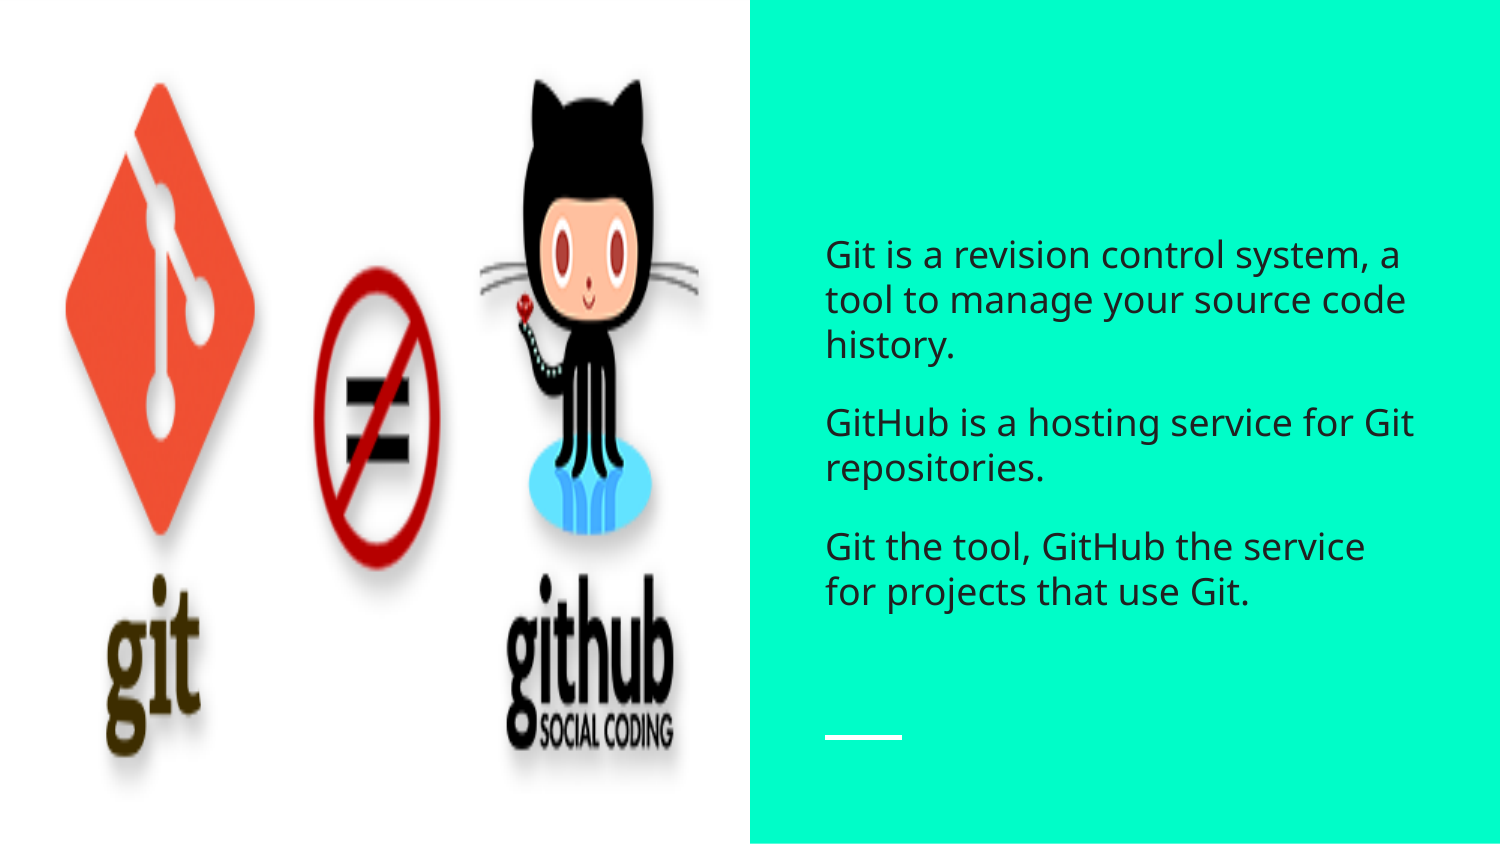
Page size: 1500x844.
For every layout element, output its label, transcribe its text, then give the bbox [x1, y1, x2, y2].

list Git is a revision control system, a tool to manage your source code history. GitHub is a hosting service for Git repositories. Git the tool, GitHub the service for projects that use Git. [810, 118, 1440, 725]
picture [0, 0, 750, 844]
